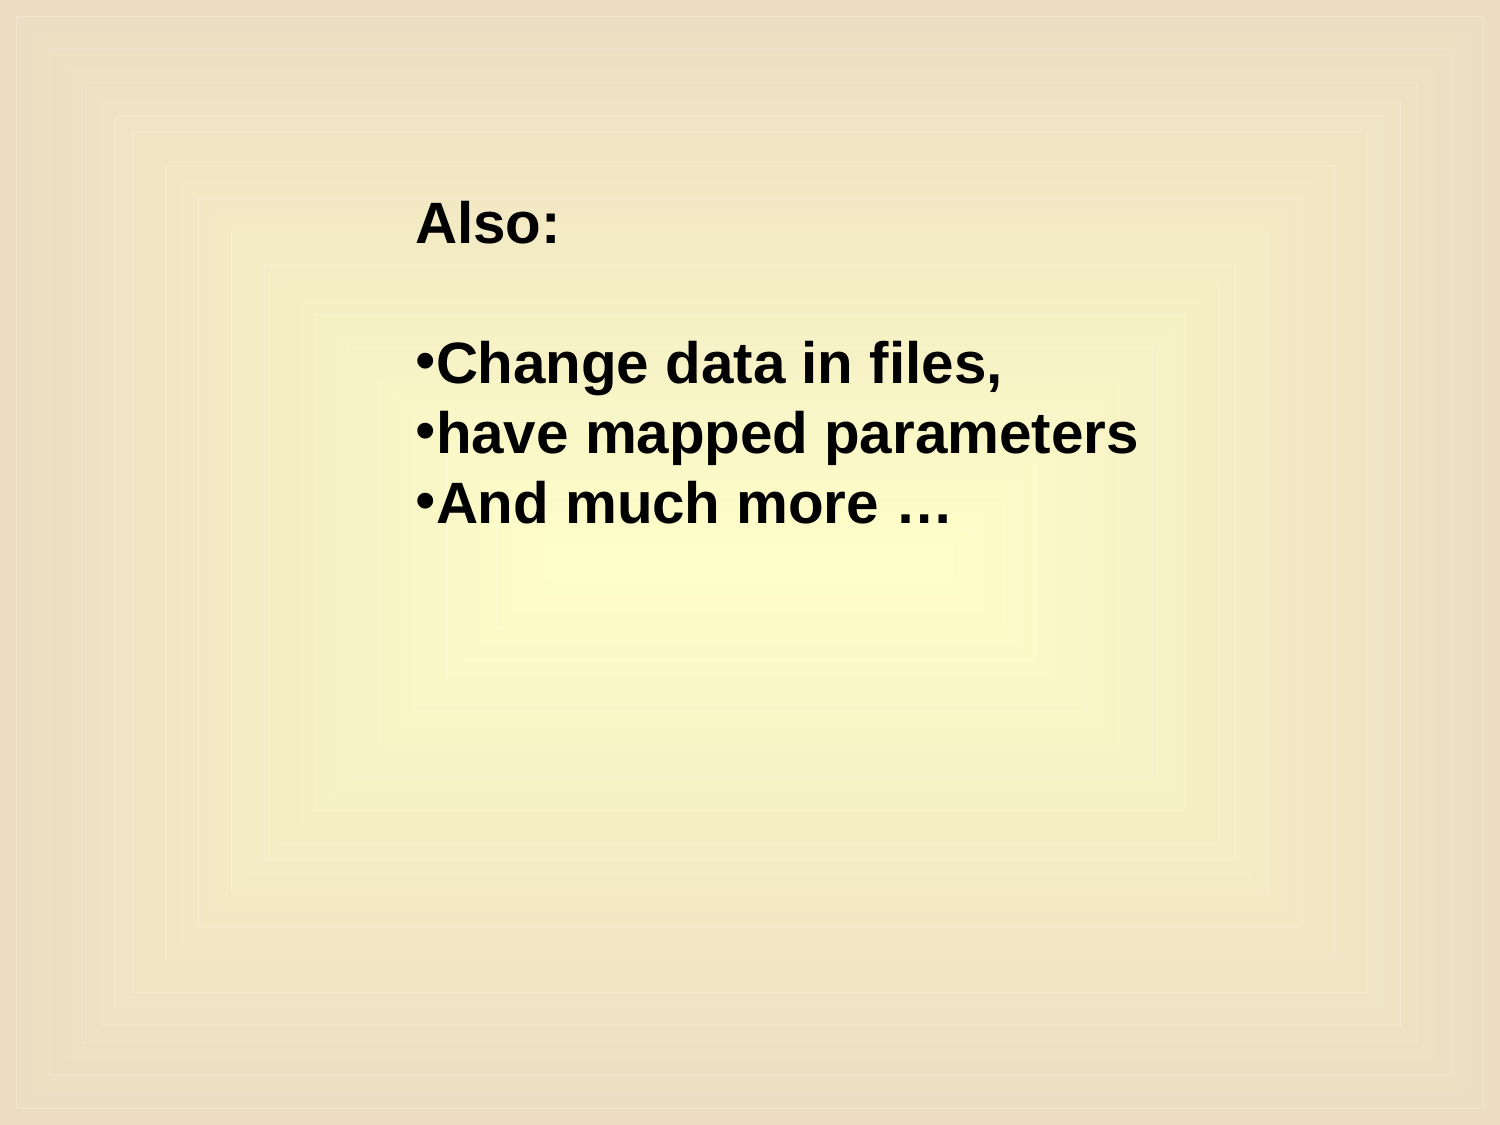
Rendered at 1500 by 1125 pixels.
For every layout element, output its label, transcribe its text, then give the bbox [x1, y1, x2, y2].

text_box Also: Change data in files, have mapped parameters And much more … [400, 177, 1155, 543]
